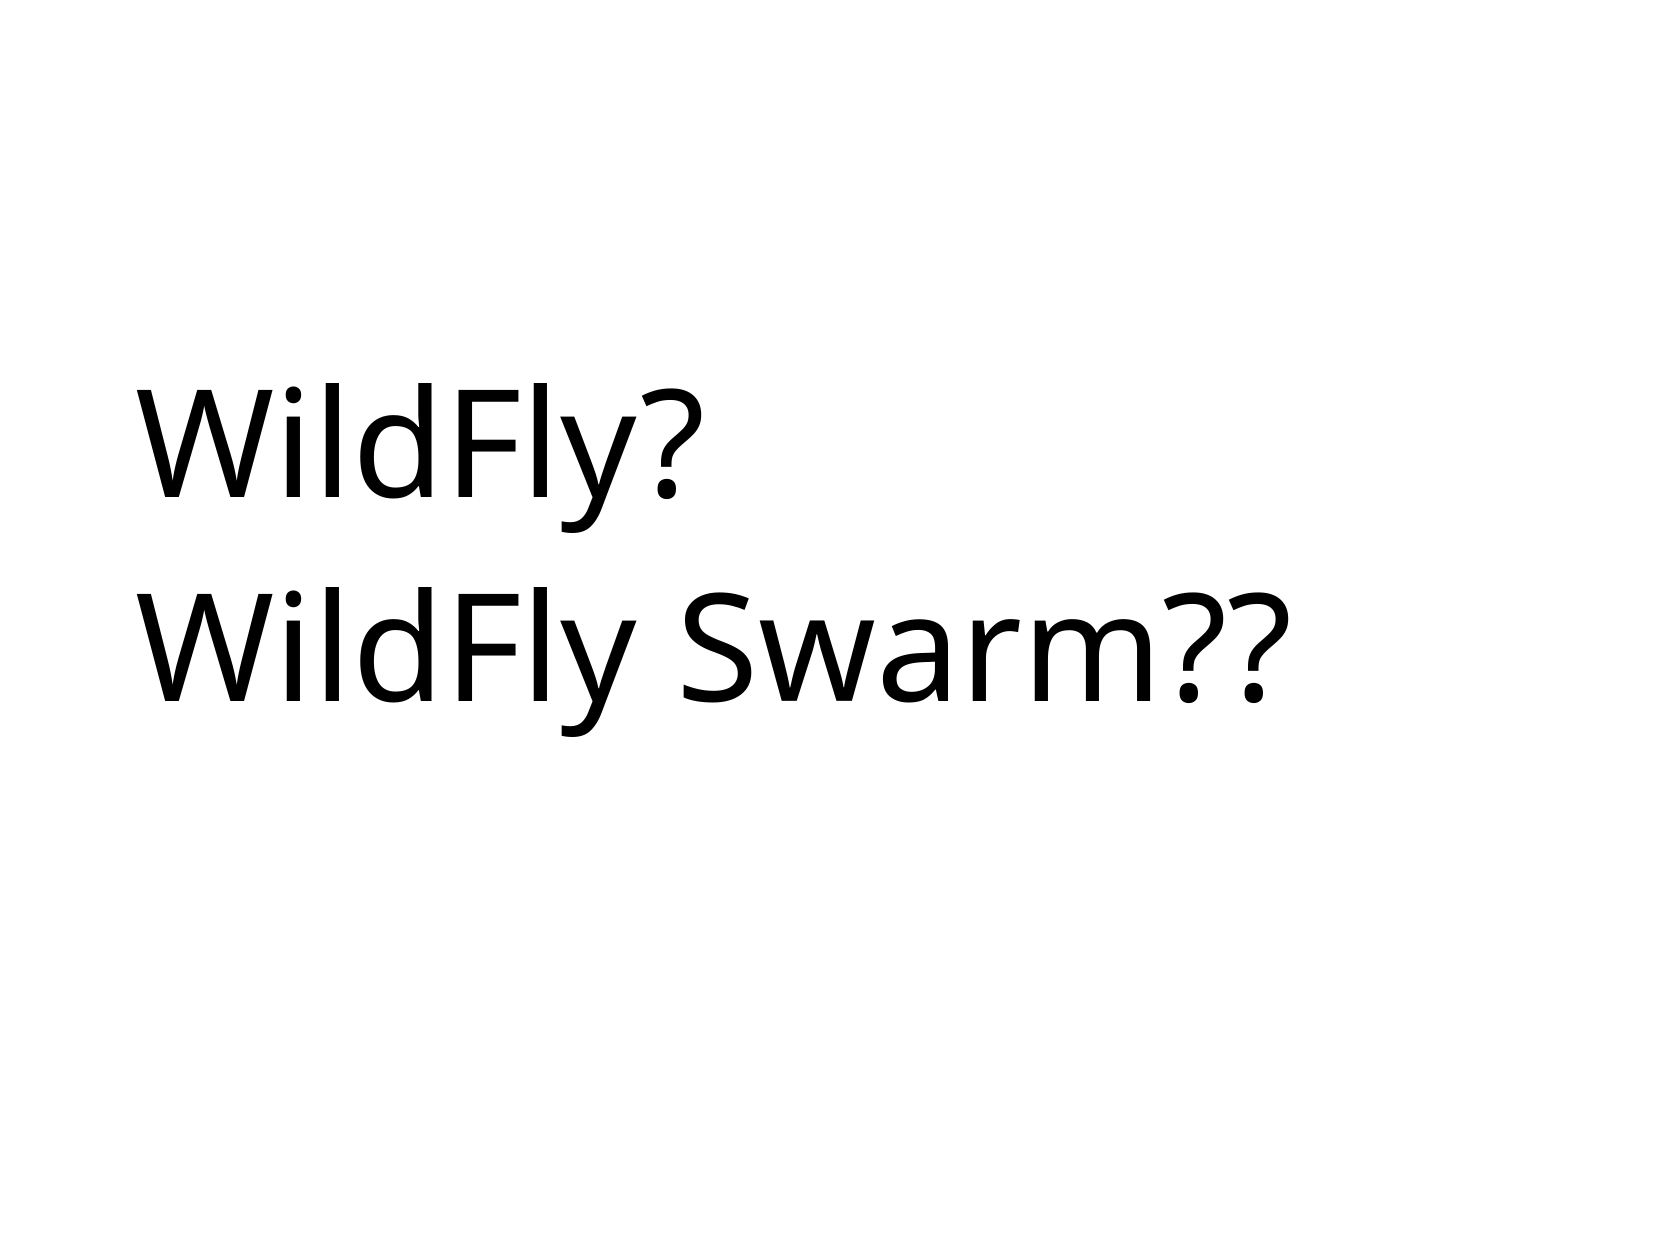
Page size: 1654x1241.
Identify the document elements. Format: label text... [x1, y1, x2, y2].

text_box WildFly? WildFly Swarm?? [120, 329, 1531, 781]
